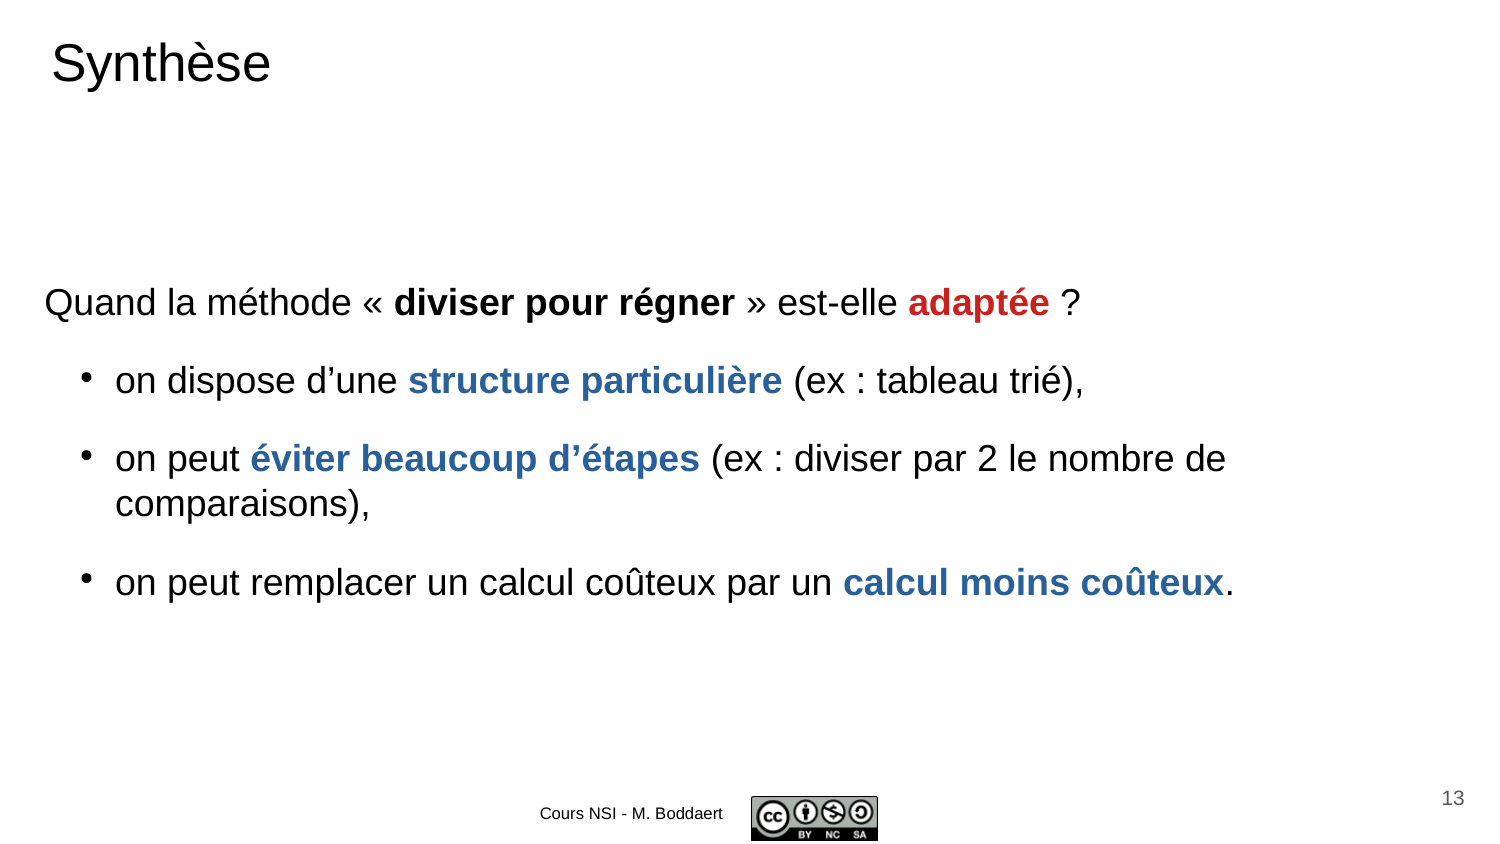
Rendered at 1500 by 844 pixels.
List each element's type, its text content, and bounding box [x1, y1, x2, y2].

slide_number <numéro> [1389, 764, 1480, 830]
text_box Quand la méthode « diviser pour régner » est-elle adaptée ? on dispose d’une structure particulière (ex : tableau trié), on peut éviter beaucoup d’étapes (ex : diviser par 2 le nombre de comparaisons), on peut remplacer un calcul coûteux par un calcul moins coûteux. [29, 120, 1477, 760]
title Synthèse [51, 13, 1449, 108]
picture [751, 796, 878, 841]
